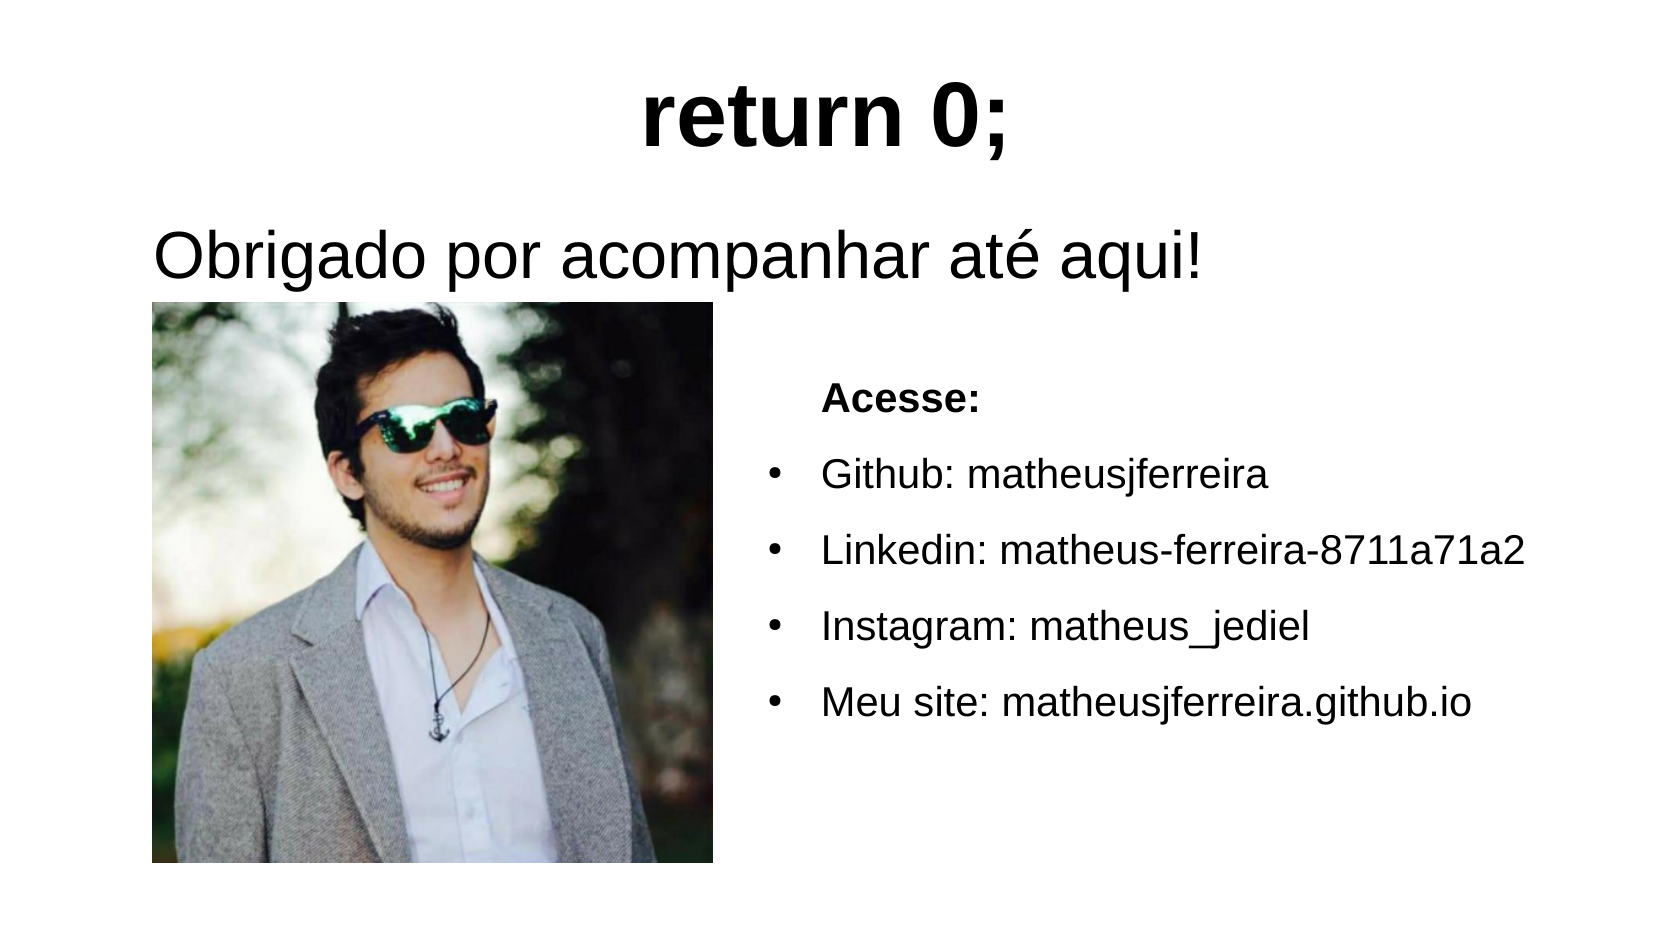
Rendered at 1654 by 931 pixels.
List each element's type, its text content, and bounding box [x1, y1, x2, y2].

list Acesse: Github: matheusjferreira Linkedin: matheus-ferreira-8711a71a2 Instagram: matheus_jediel Meu site: matheusjferreira.github.io [750, 375, 1576, 751]
title return 0; [82, 37, 1571, 193]
list Obrigado por acompanhar até aqui! [82, 217, 1571, 301]
picture [152, 302, 713, 863]
